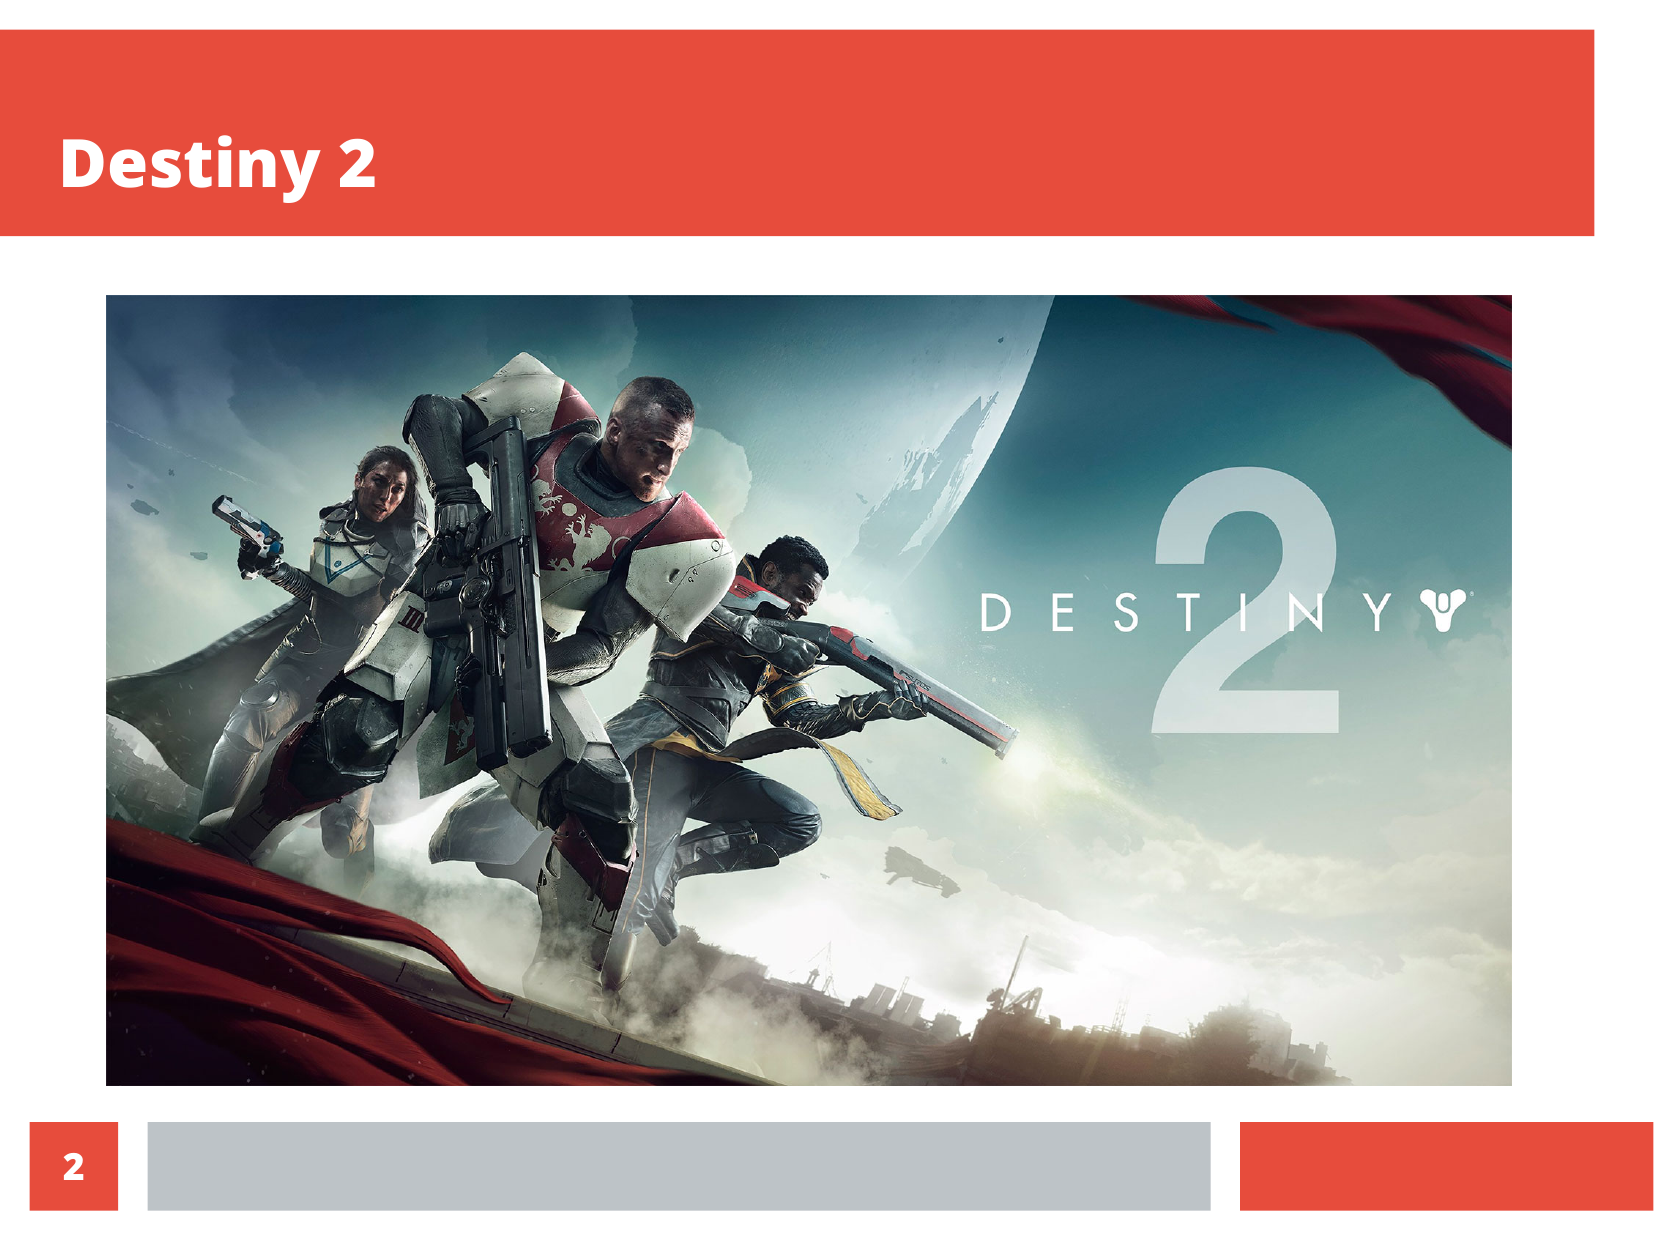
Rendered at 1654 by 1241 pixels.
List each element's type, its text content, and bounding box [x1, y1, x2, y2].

picture [106, 295, 1512, 1086]
title Destiny 2 [59, 59, 1595, 207]
